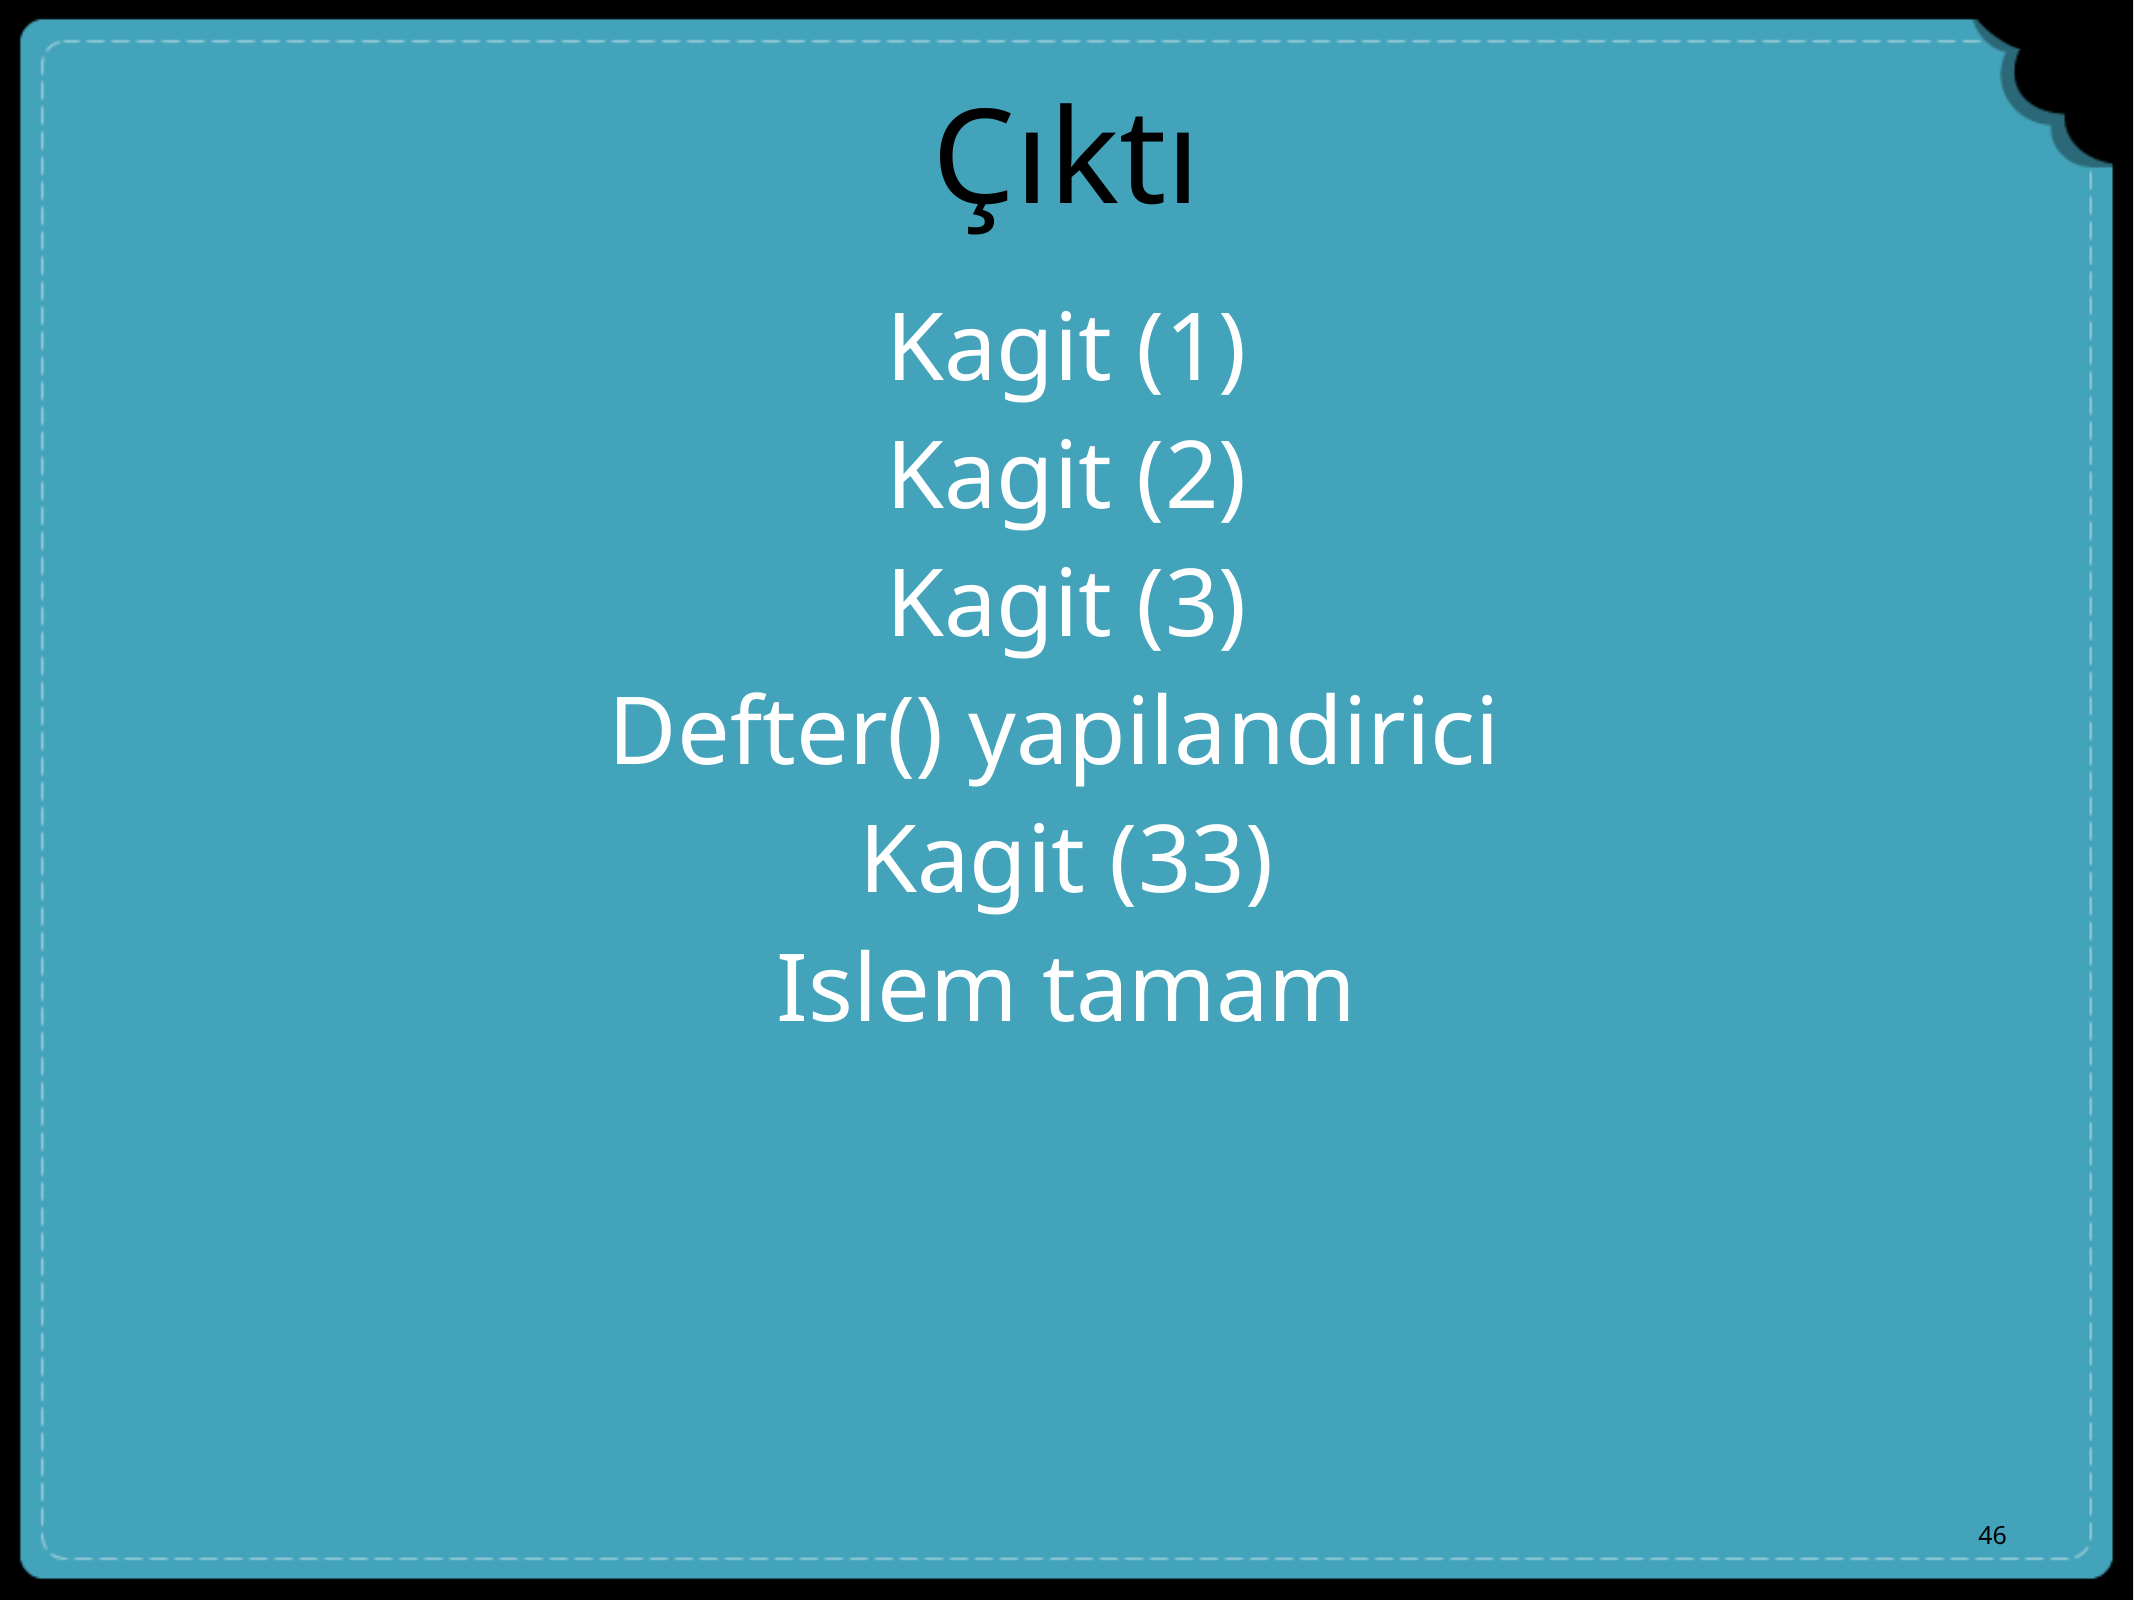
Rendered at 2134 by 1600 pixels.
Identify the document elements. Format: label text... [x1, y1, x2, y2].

title Çıktı [106, 64, 2027, 279]
list Kagit (1) Kagit (2) Kagit (3) Defter() yapilandirici Kagit (33) Islem tamam [106, 279, 2027, 1431]
picture [0, 0, 2134, 1600]
